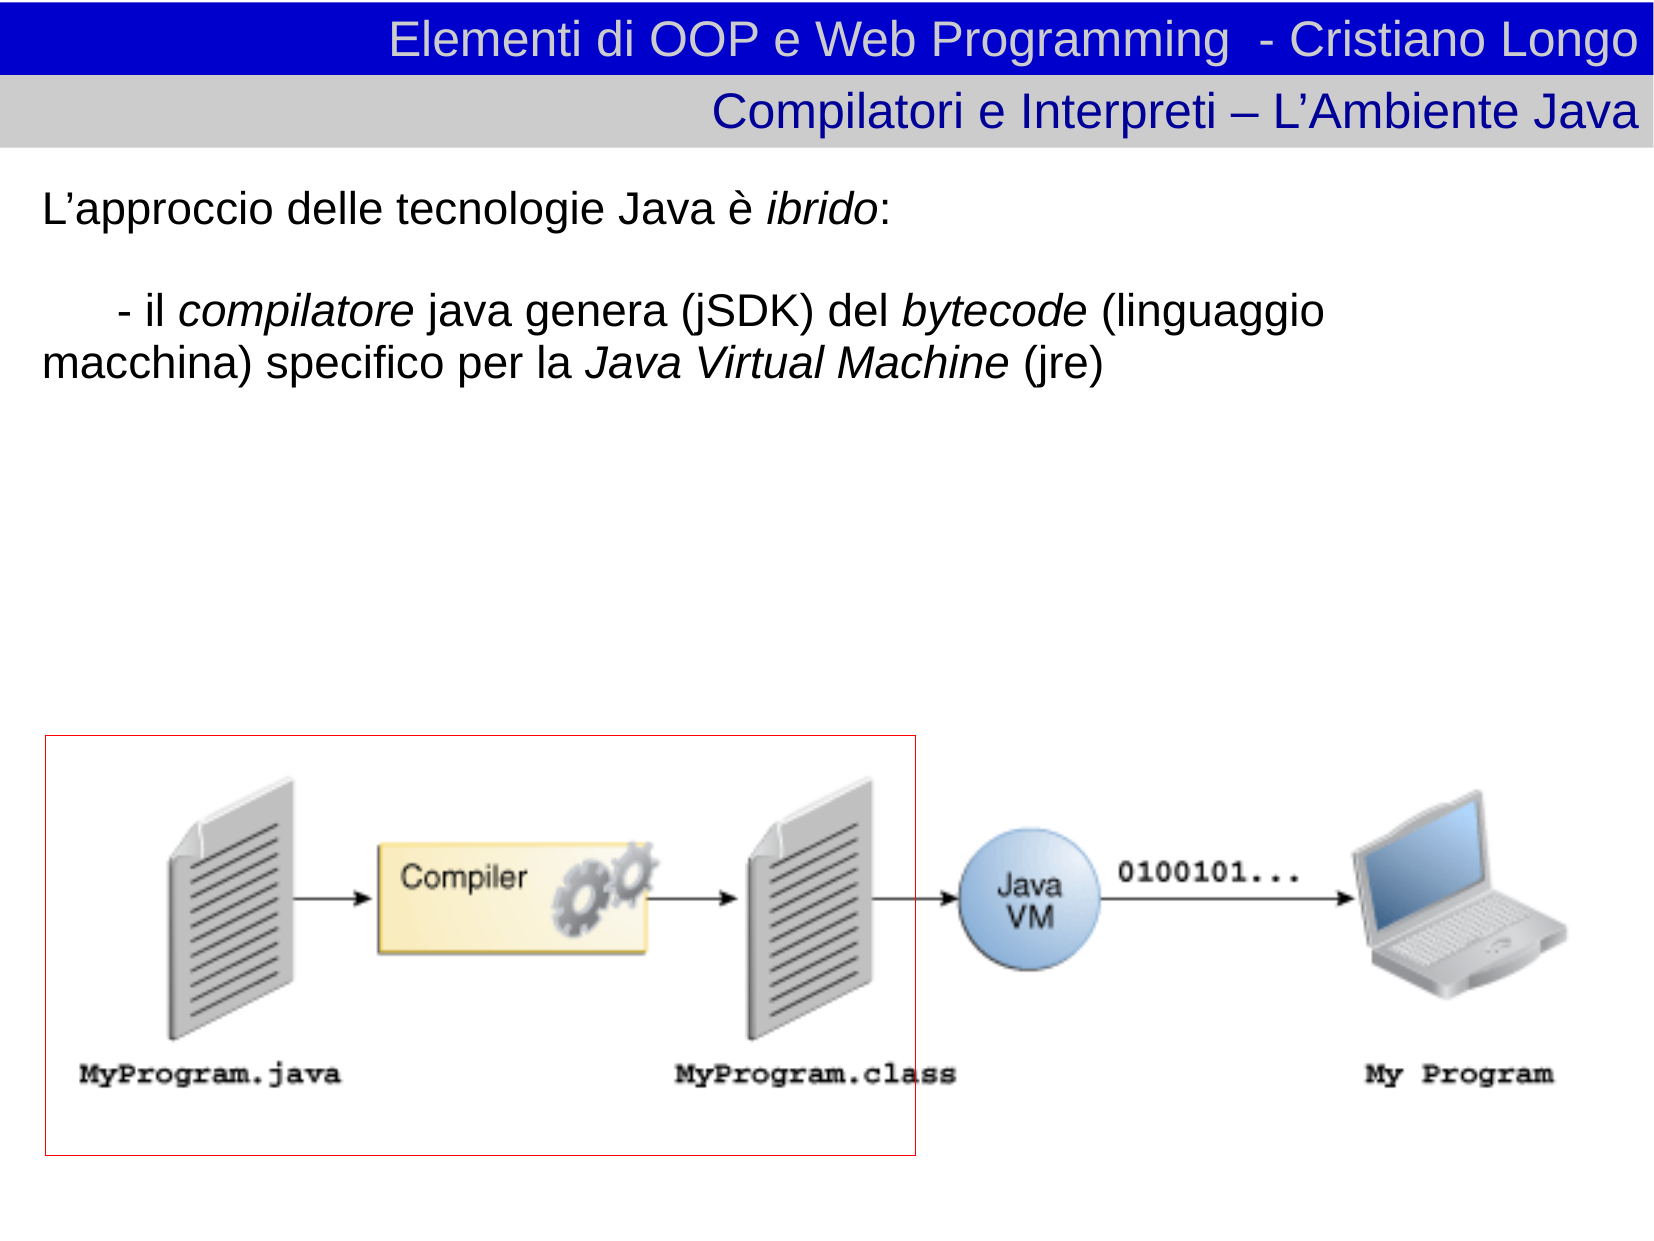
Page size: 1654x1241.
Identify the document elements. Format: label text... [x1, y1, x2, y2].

picture [57, 764, 915, 1126]
picture [916, 764, 1591, 1126]
title Compilatori e Interpreti – L’Ambiente Java [0, 75, 1654, 148]
subtitle L’approccio delle tecnologie Java è ibrido: - il compilatore java genera (jSDK) del bytecode (linguaggio macchina) specifico per la Java Virtual Machine (jre) [41, 165, 1531, 406]
title Elementi di OOP e Web Programming - Cristiano Longo [0, 2, 1654, 75]
